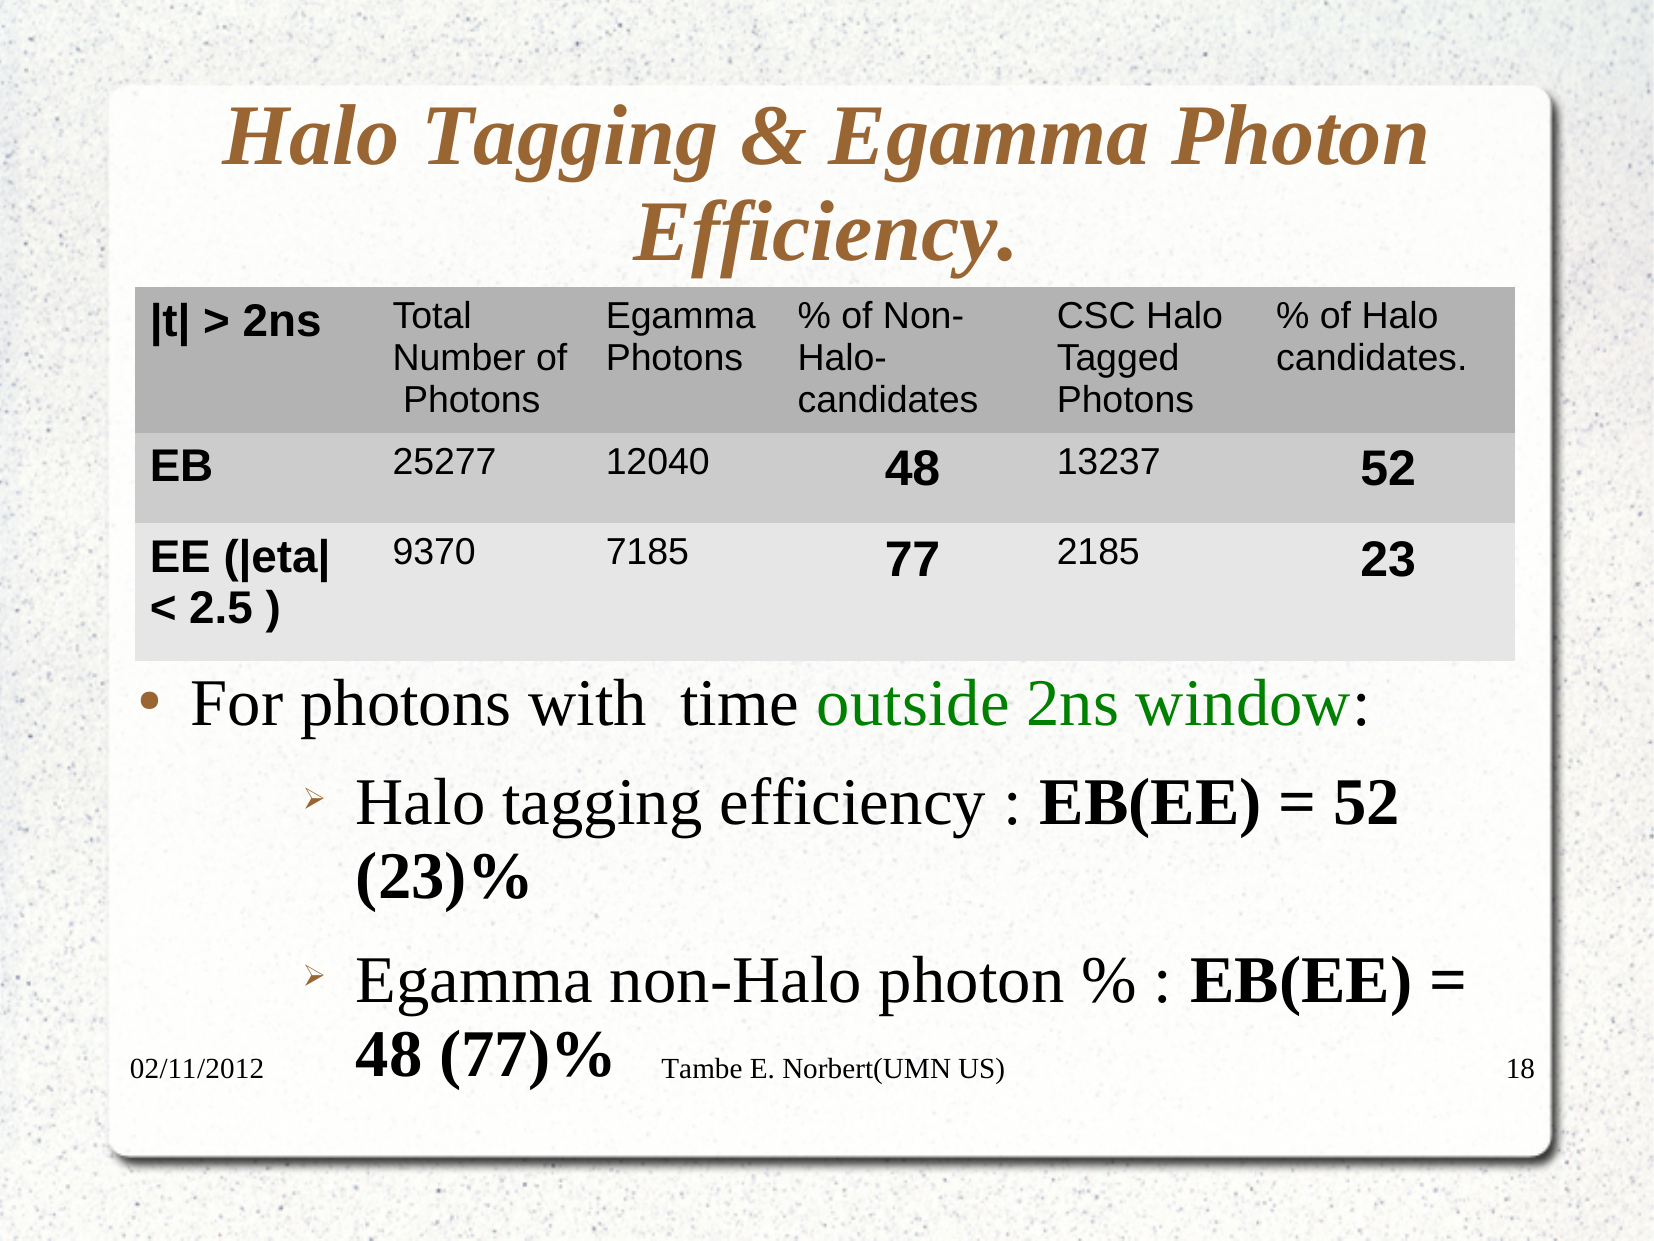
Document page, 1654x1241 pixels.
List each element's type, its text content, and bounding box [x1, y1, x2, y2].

table_header % of Halo candidates. [1261, 287, 1515, 433]
list For photons with time outside 2ns window: [120, 665, 1531, 751]
table_cell 7185 [591, 523, 783, 661]
table_header % of Non-Halo- candidates [783, 287, 1042, 433]
title Halo Tagging & Egamma Photon Efficiency. [118, 87, 1536, 279]
table_header Egamma Photons [591, 287, 783, 433]
table_cell 9370 [378, 523, 591, 661]
table_cell 25277 [378, 433, 591, 523]
table_cell EB [135, 433, 378, 523]
table_cell 48 [783, 433, 1042, 523]
table_cell 2185 [1042, 523, 1261, 661]
table_cell EE (|eta| < 2.5 ) [135, 523, 378, 661]
list Halo tagging efficiency : EB(EE) = 52 (23)% Egamma non-Halo photon % : EB(EE) = 48 (77)% [285, 765, 1516, 1096]
picture [0, 0, 1654, 1241]
table_cell 77 [783, 523, 1042, 661]
table_cell 13237 [1042, 433, 1261, 523]
table_header Total Number of Photons [378, 287, 591, 433]
table_cell 52 [1261, 433, 1515, 523]
table_cell 23 [1261, 523, 1515, 661]
table_header CSC Halo Tagged Photons [1042, 287, 1261, 433]
table_header |t| > 2ns [135, 287, 378, 433]
table_cell 12040 [591, 433, 783, 523]
